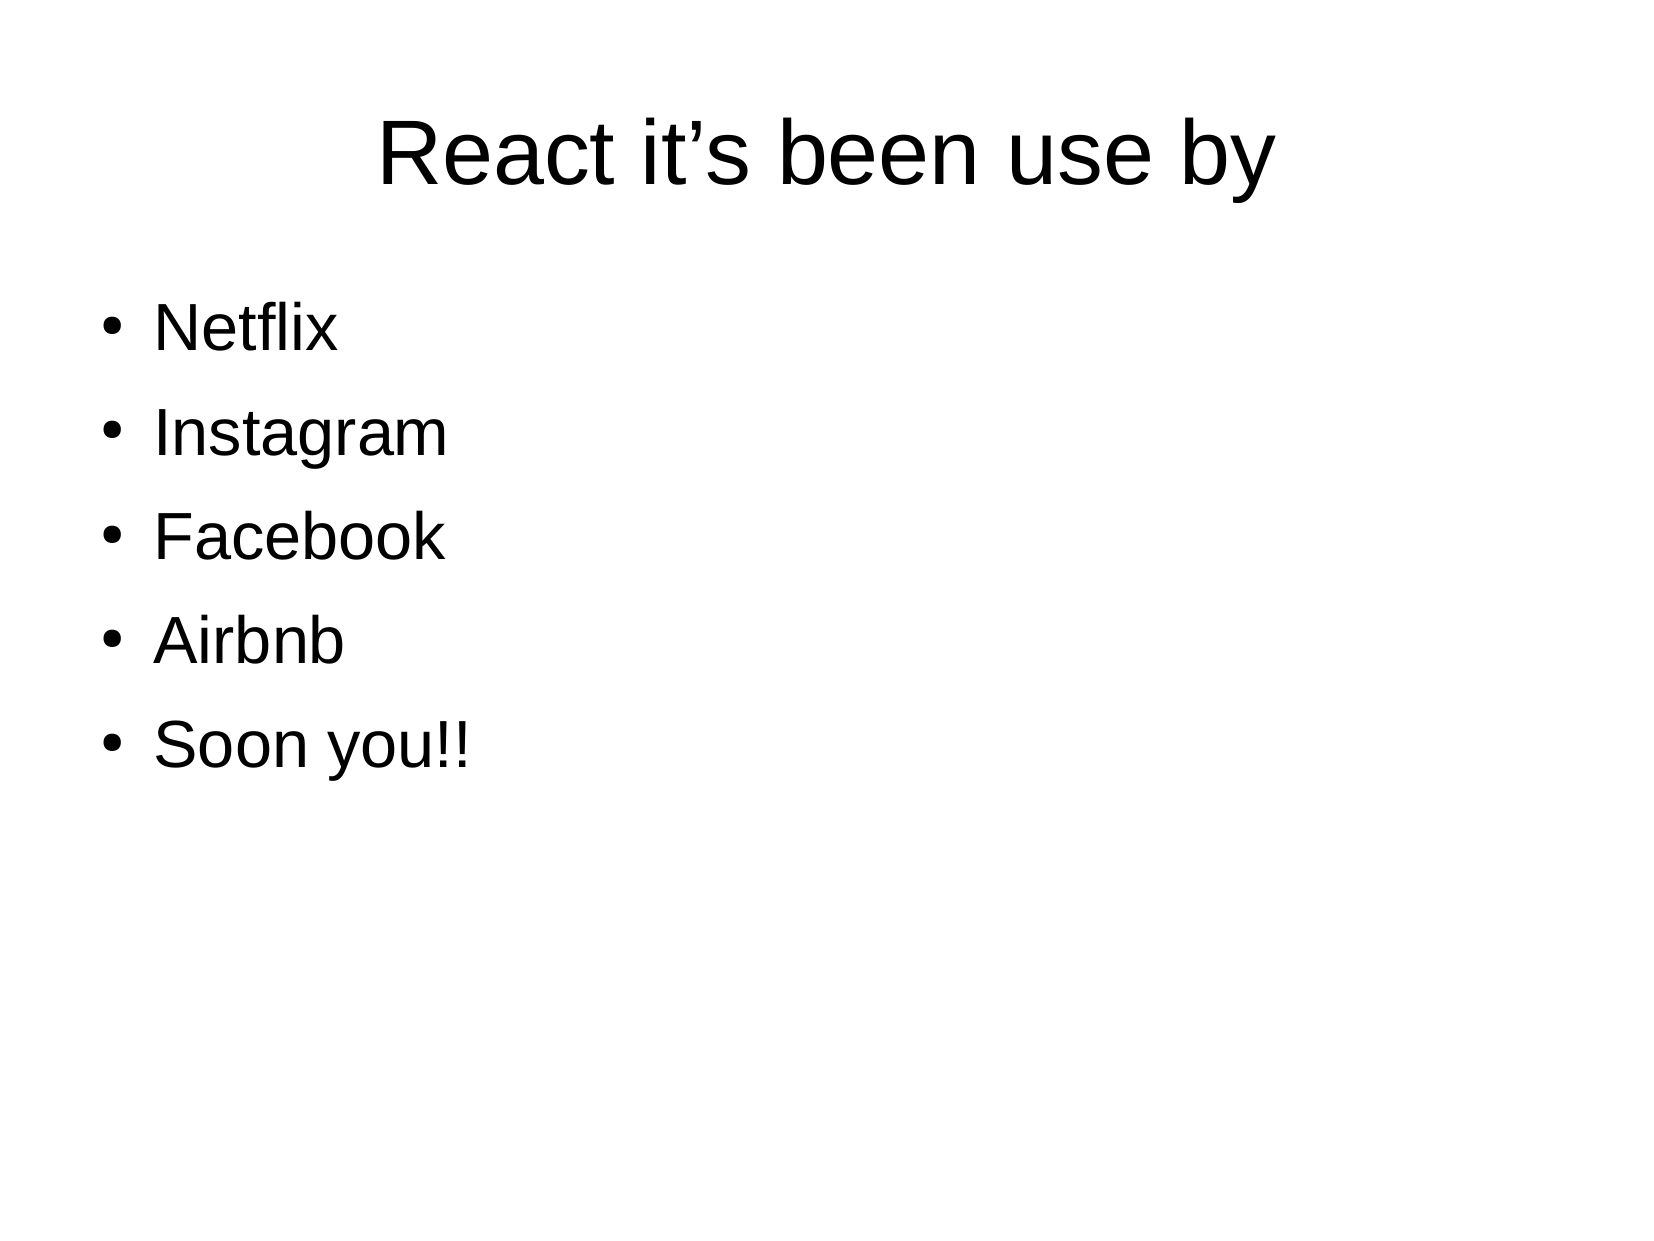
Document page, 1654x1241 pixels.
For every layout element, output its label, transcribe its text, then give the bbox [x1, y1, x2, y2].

title React it’s been use by [82, 49, 1571, 257]
list Netflix Instagram Facebook Airbnb Soon you!! [82, 290, 1571, 1010]
